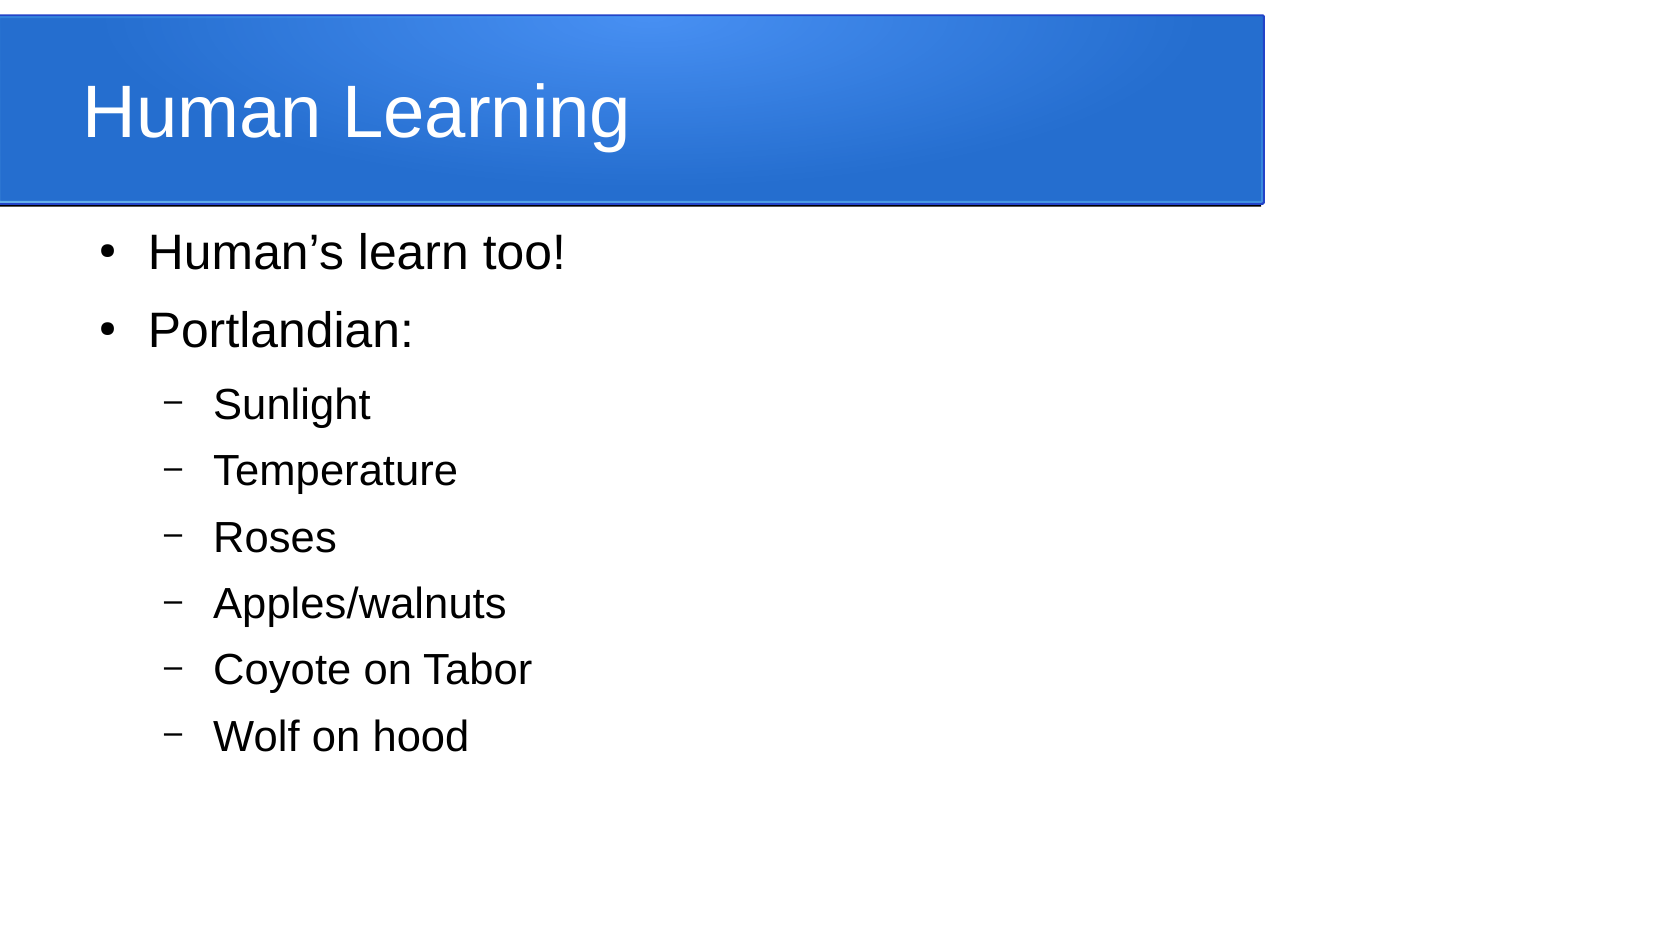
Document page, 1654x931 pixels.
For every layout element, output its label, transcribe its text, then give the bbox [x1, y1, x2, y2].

title Human Learning [82, 29, 1291, 196]
list Human’s learn too! Portlandian: Sunlight Temperature Roses Apples/walnuts Coyote on Tabor Wolf on hood [82, 224, 1571, 764]
